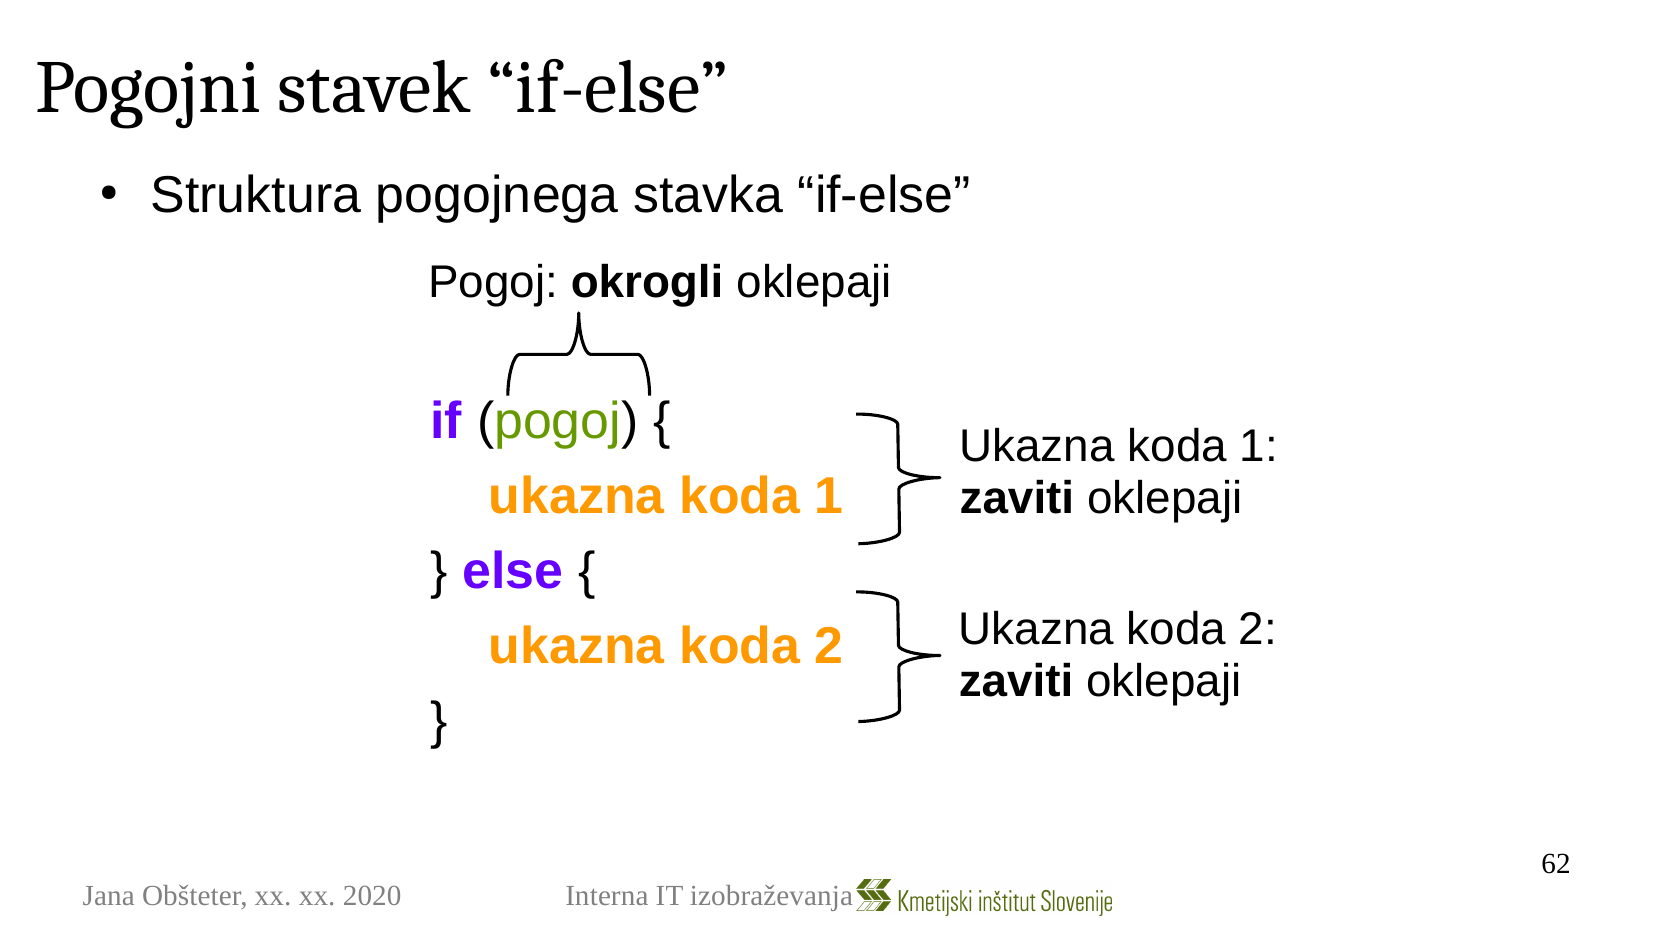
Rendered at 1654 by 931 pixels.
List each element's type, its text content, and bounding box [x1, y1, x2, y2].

text_box Ukazna koda 2: zaviti oklepaji [944, 595, 1393, 816]
picture [856, 879, 1112, 916]
list Struktura pogojnega stavka “if-else” if (pogoj) { ukazna koda 1 } else { ukazna koda 2 } [82, 165, 1642, 827]
text_box Ukazna koda 1: zaviti oklepaji [944, 412, 1394, 633]
title Pogojni stavek “if-else” [35, 21, 1524, 154]
text_box Pogoj: okrogli oklepaji [413, 248, 1182, 367]
